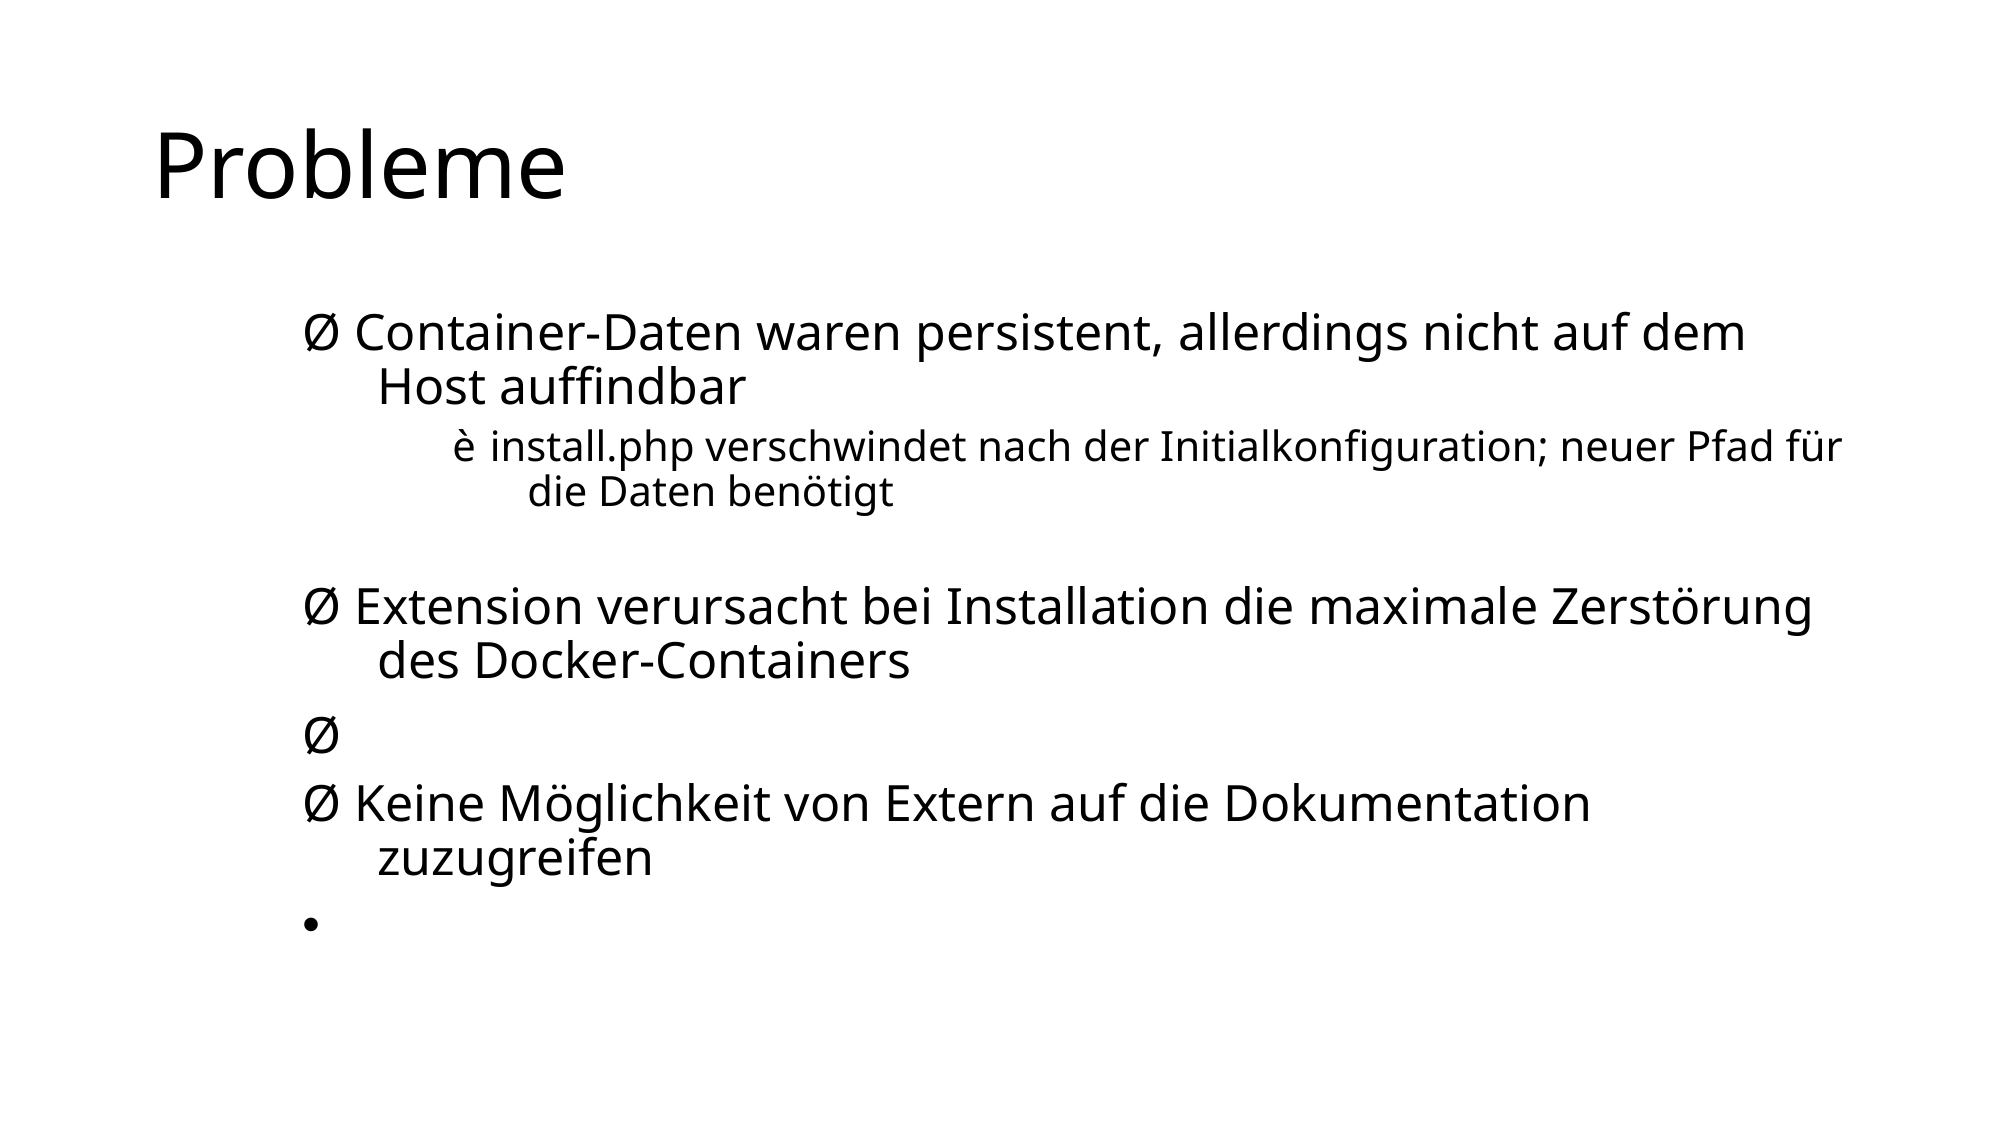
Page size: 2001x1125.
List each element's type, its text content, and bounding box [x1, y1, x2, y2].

list Container-Daten waren persistent, allerdings nicht auf dem Host auffindbar install.php verschwindet nach der Initialkonfiguration; neuer Pfad für die Daten benötigt Extension verursacht bei Installation die maximale Zerstörung des Docker-Containers Keine Möglichkeit von Extern auf die Dokumentation zuzugreifen [137, 299, 1863, 1014]
title Probleme [137, 59, 1863, 278]
